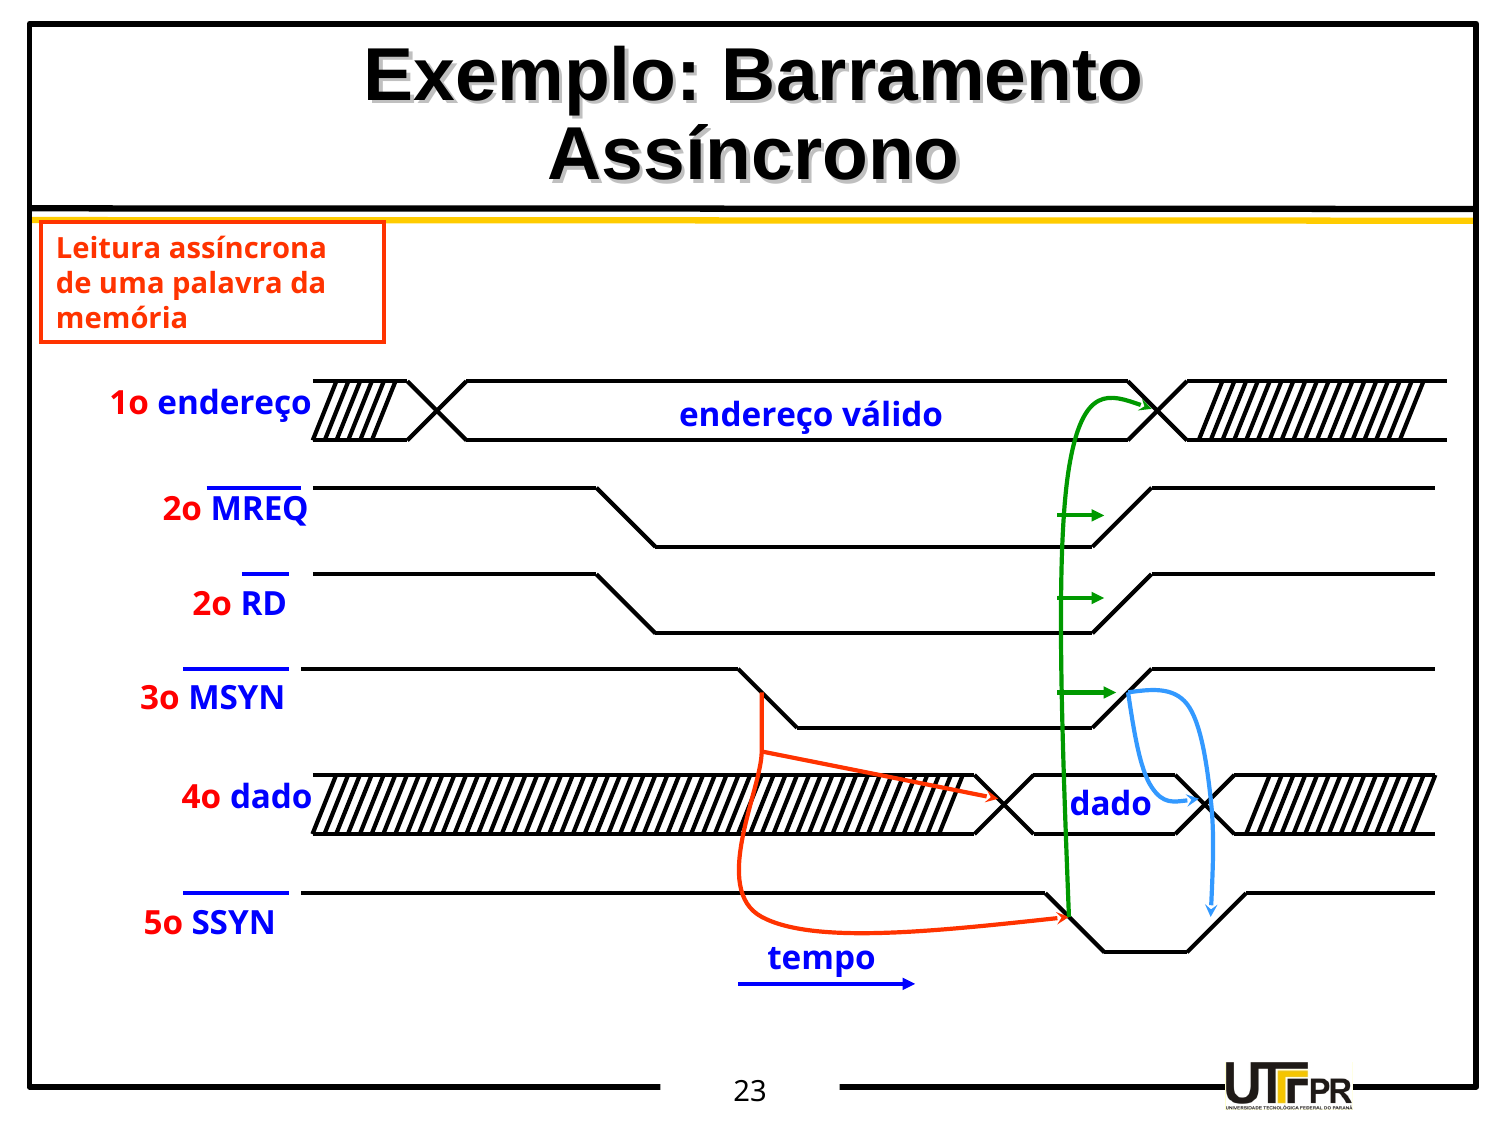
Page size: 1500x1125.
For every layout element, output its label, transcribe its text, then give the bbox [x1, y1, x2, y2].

text_box Leitura assíncrona de uma palavra da memória [41, 222, 384, 343]
text_box 2o RD [177, 574, 303, 630]
text_box endereço válido [664, 385, 959, 441]
picture [1225, 1062, 1353, 1110]
text_box 4o dado [166, 767, 328, 823]
text_box dado [1066, 774, 1176, 831]
text_box 3o MSYN [125, 668, 301, 725]
text_box dado [1148, 774, 1176, 799]
text_box 1o endereço [94, 373, 327, 429]
text_box tempo [752, 928, 891, 982]
text_box 2o MREQ [147, 479, 324, 536]
text_box dado [1054, 774, 1063, 831]
text_box 5o SSYN [128, 893, 291, 949]
title Exemplo: Barramento Assíncrono [150, 32, 1358, 205]
